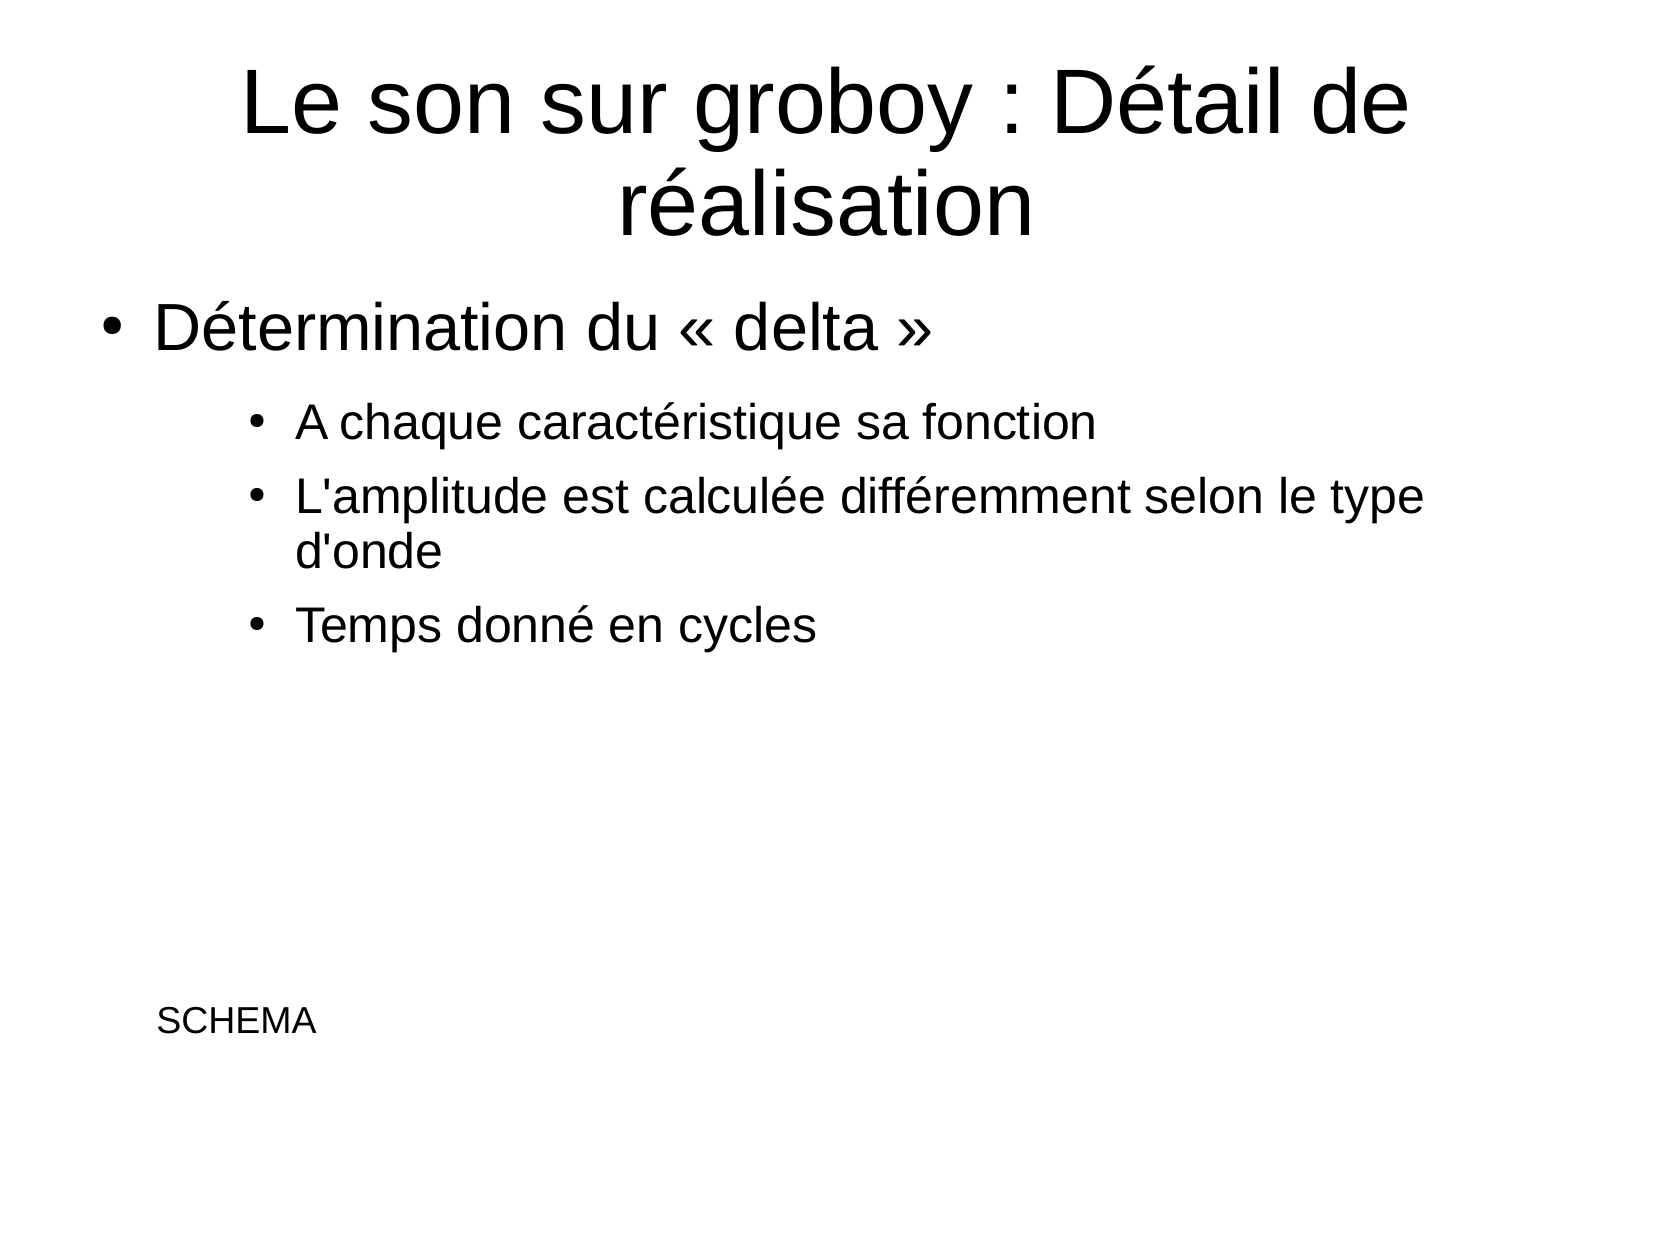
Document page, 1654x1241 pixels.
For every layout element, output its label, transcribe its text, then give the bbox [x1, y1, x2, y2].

text_box SCHEMA [141, 992, 332, 1049]
title Le son sur groboy : Détail de réalisation [82, 49, 1571, 257]
list Détermination du « delta » A chaque caractéristique sa fonction L'amplitude est calculée différemment selon le type d'onde Temps donné en cycles [82, 290, 1538, 1010]
